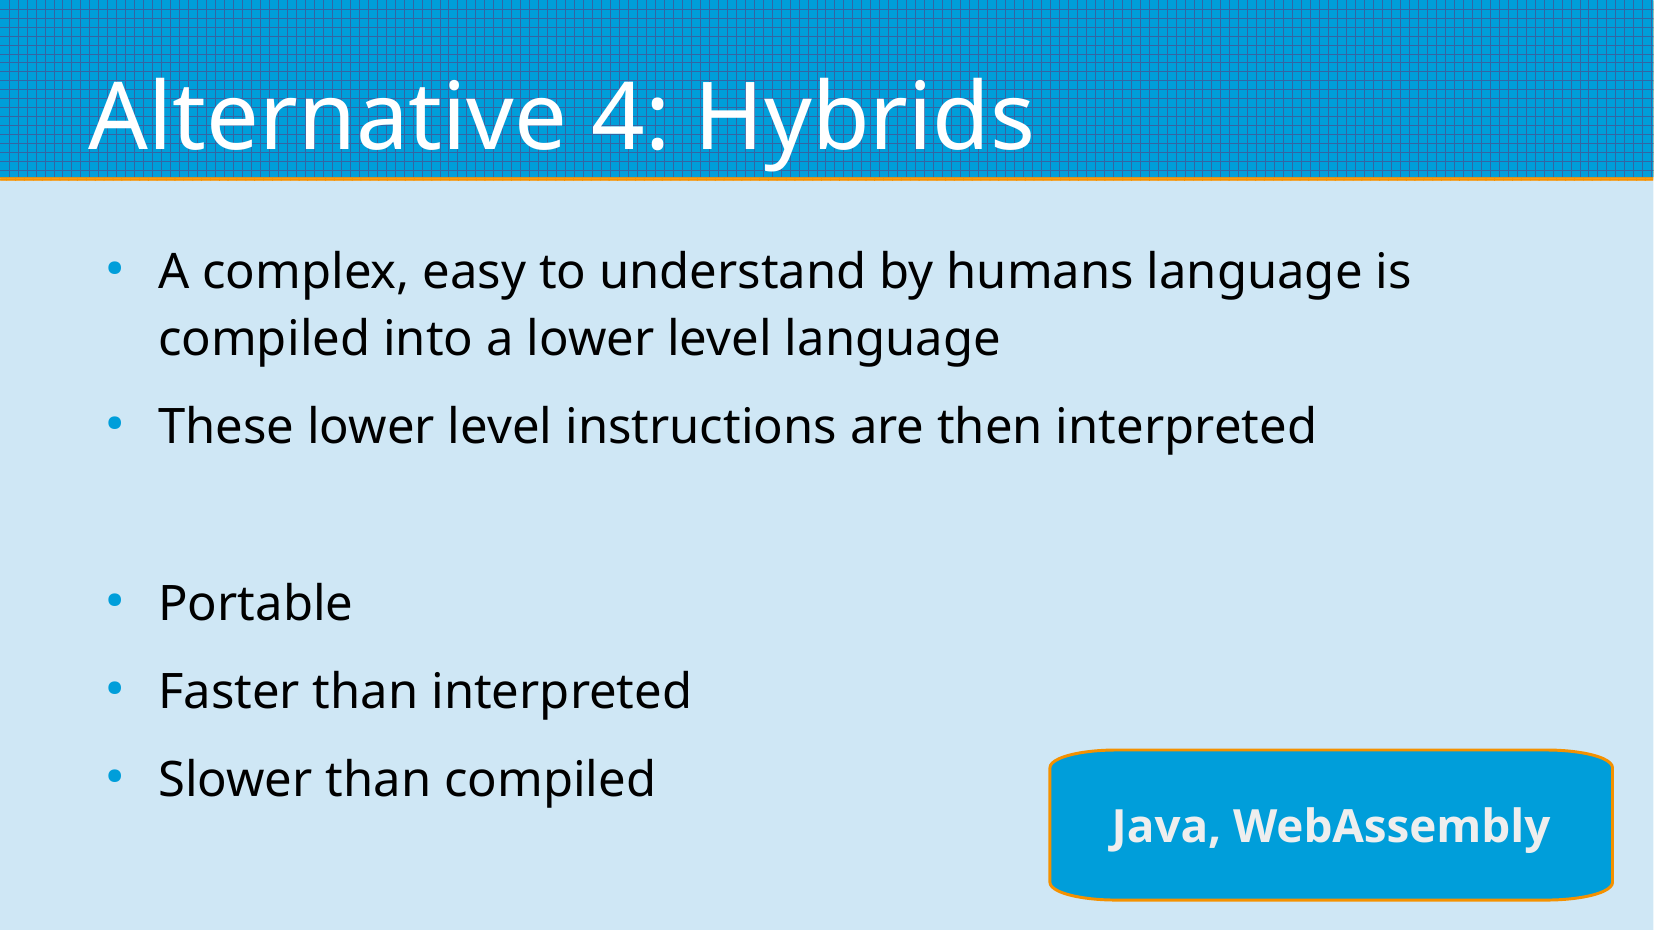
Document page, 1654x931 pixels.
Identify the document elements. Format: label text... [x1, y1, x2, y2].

title Alternative 4: Hybrids [88, 14, 1565, 178]
text_box Java, WebAssembly [1049, 750, 1613, 901]
list A complex, easy to understand by humans language is compiled into a lower level language These lower level instructions are then interpreted Portable Faster than interpreted Slower than compiled [88, 236, 1565, 813]
